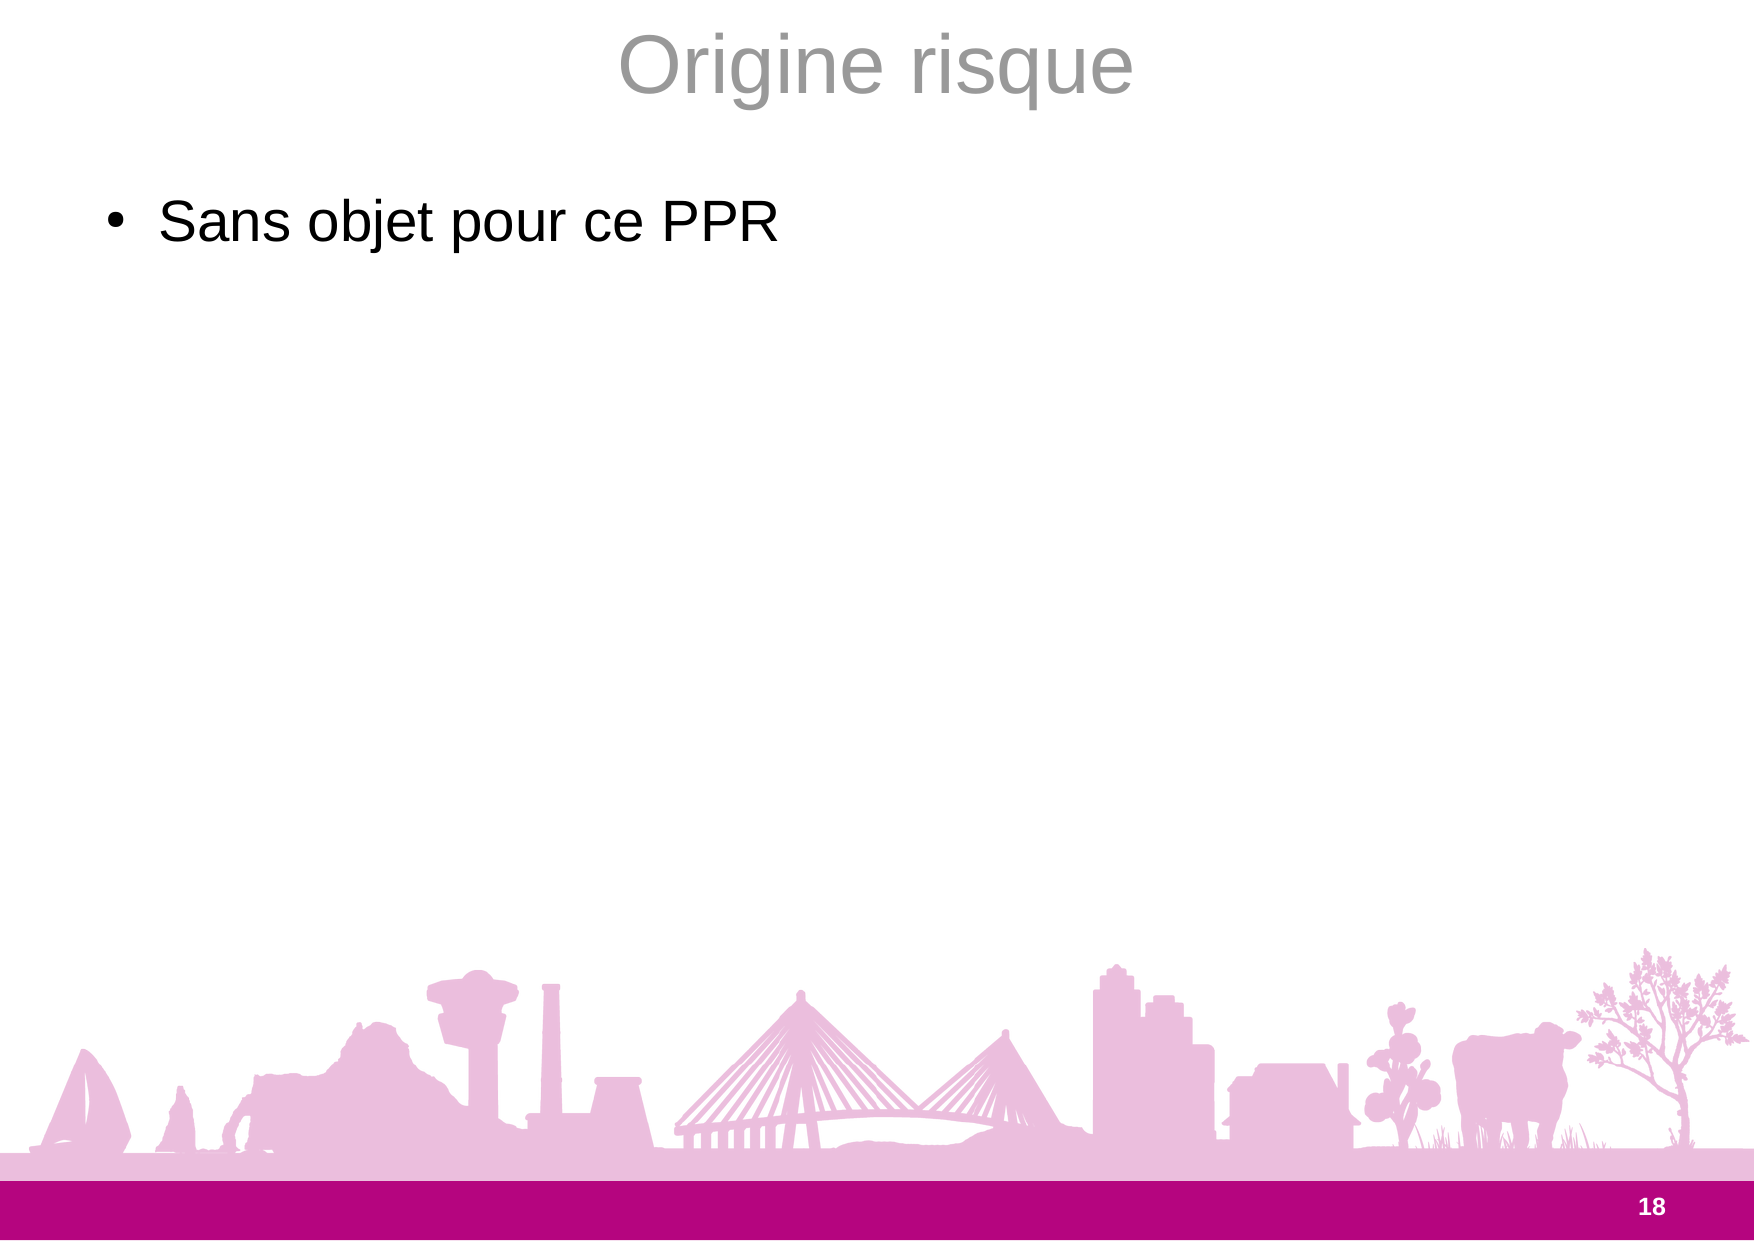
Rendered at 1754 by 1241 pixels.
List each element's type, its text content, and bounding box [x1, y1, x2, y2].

title Origine risque [87, 0, 1667, 130]
list Sans objet pour ce PPR [87, 188, 1667, 1010]
